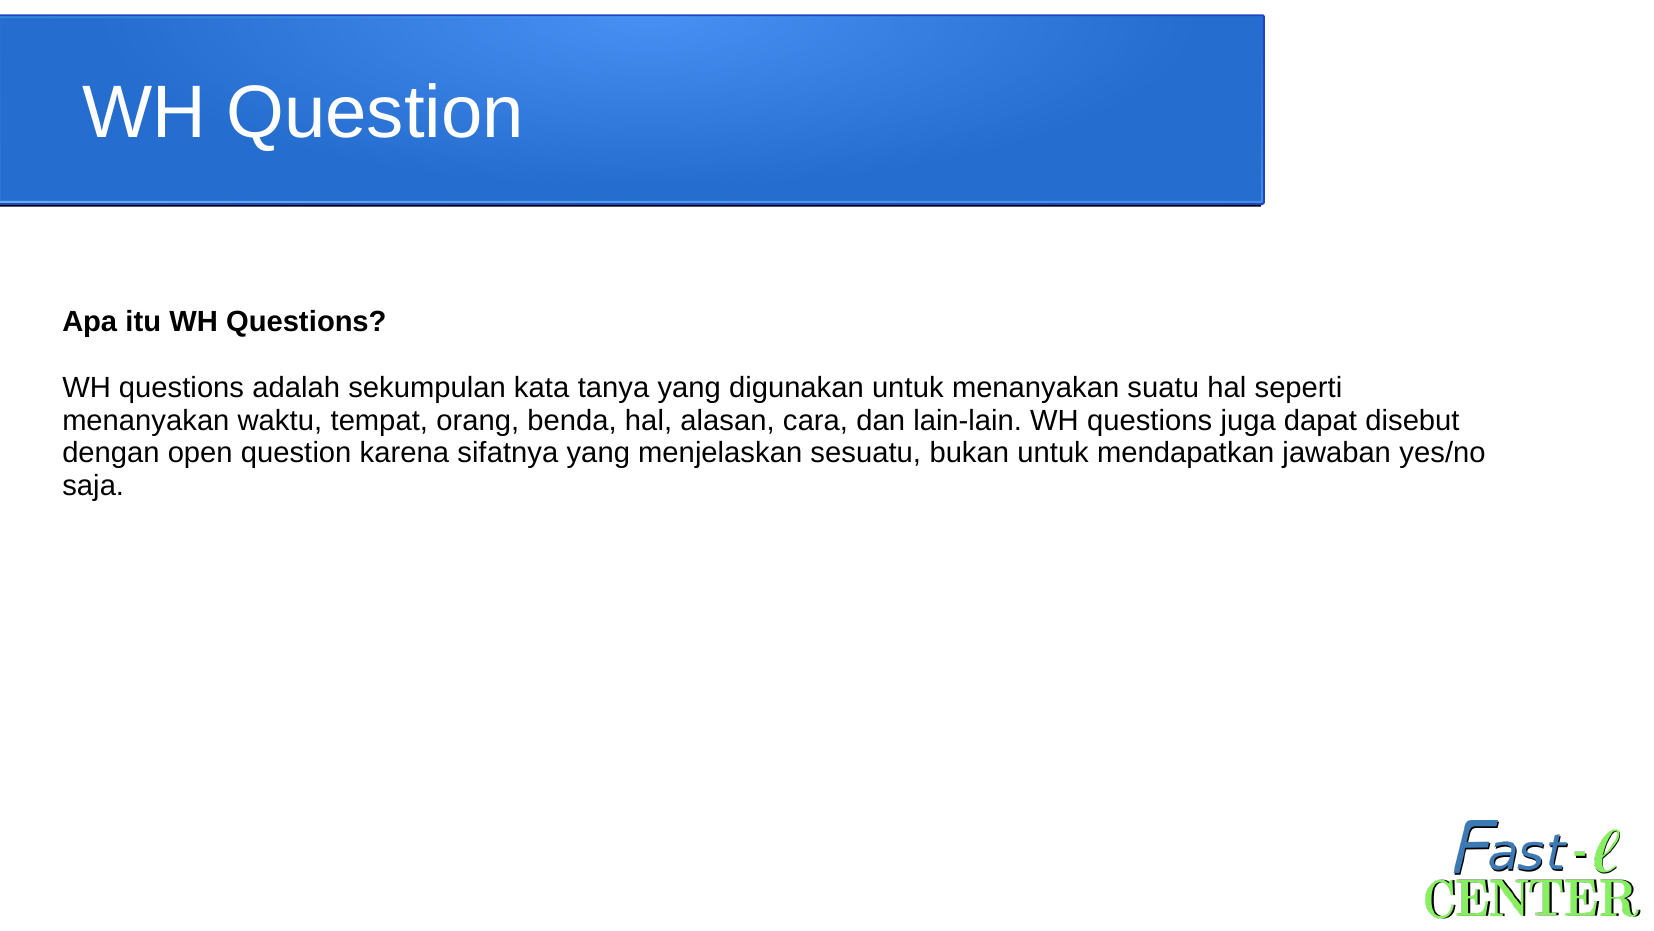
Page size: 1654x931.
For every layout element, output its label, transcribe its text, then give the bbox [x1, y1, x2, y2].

title WH Question [82, 35, 1235, 189]
text_box Apa itu WH Questions? WH questions adalah sekumpulan kata tanya yang digunakan untuk menanyakan suatu hal seperti menanyakan waktu, tempat, orang, benda, hal, alasan, cara, dan lain-lain. WH questions juga dapat disebut dengan open question karena sifatnya yang menjelaskan sesuatu, bukan untuk mendapatkan jawaban yes/no saja. [47, 297, 1527, 510]
picture [1425, 820, 1641, 921]
